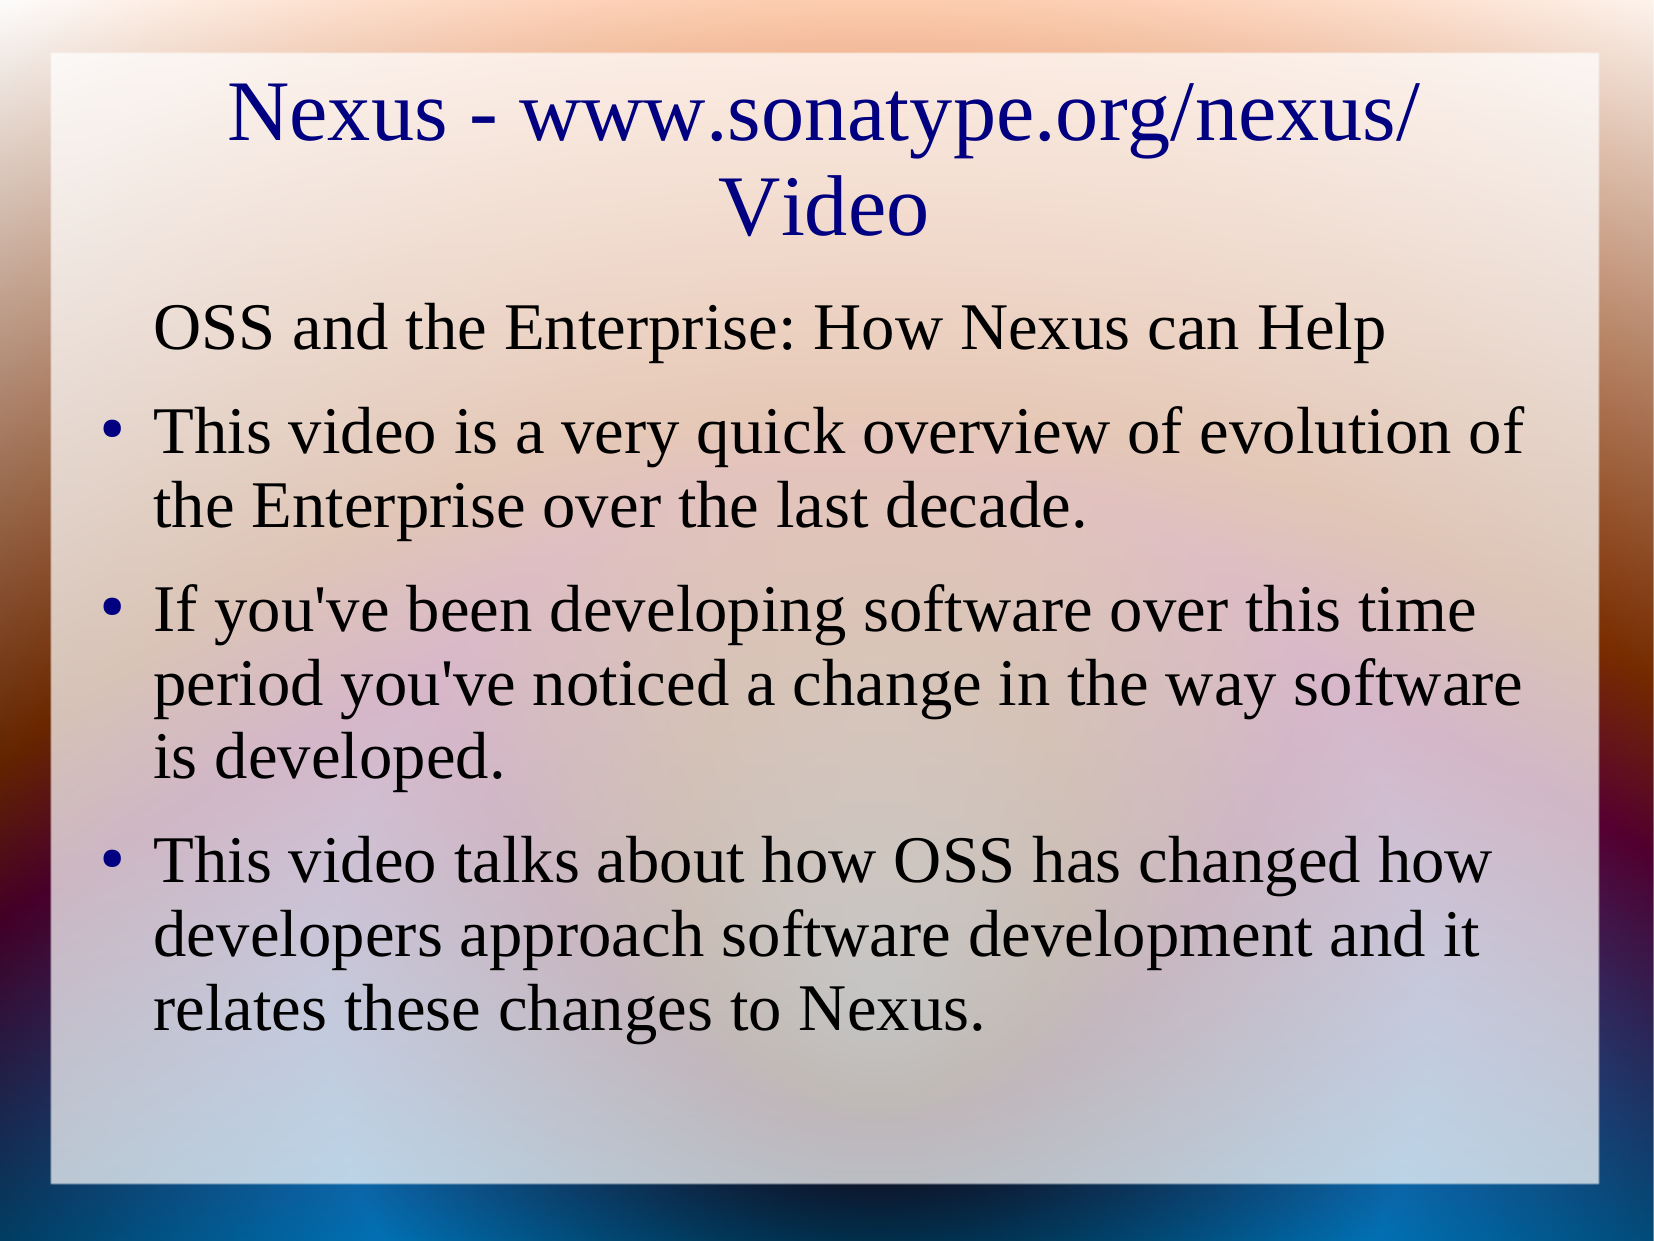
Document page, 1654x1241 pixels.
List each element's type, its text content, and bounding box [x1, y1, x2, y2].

title Nexus - www.sonatype.org/nexus/ Video [80, 55, 1569, 263]
list OSS and the Enterprise: How Nexus can Help This video is a very quick overview of evolution of the Enterprise over the last decade. If you've been developing software over this time period you've noticed a change in the way software is developed. This video talks about how OSS has changed how developers approach software development and it relates these changes to Nexus. [82, 290, 1571, 1046]
picture [0, 0, 1654, 1241]
